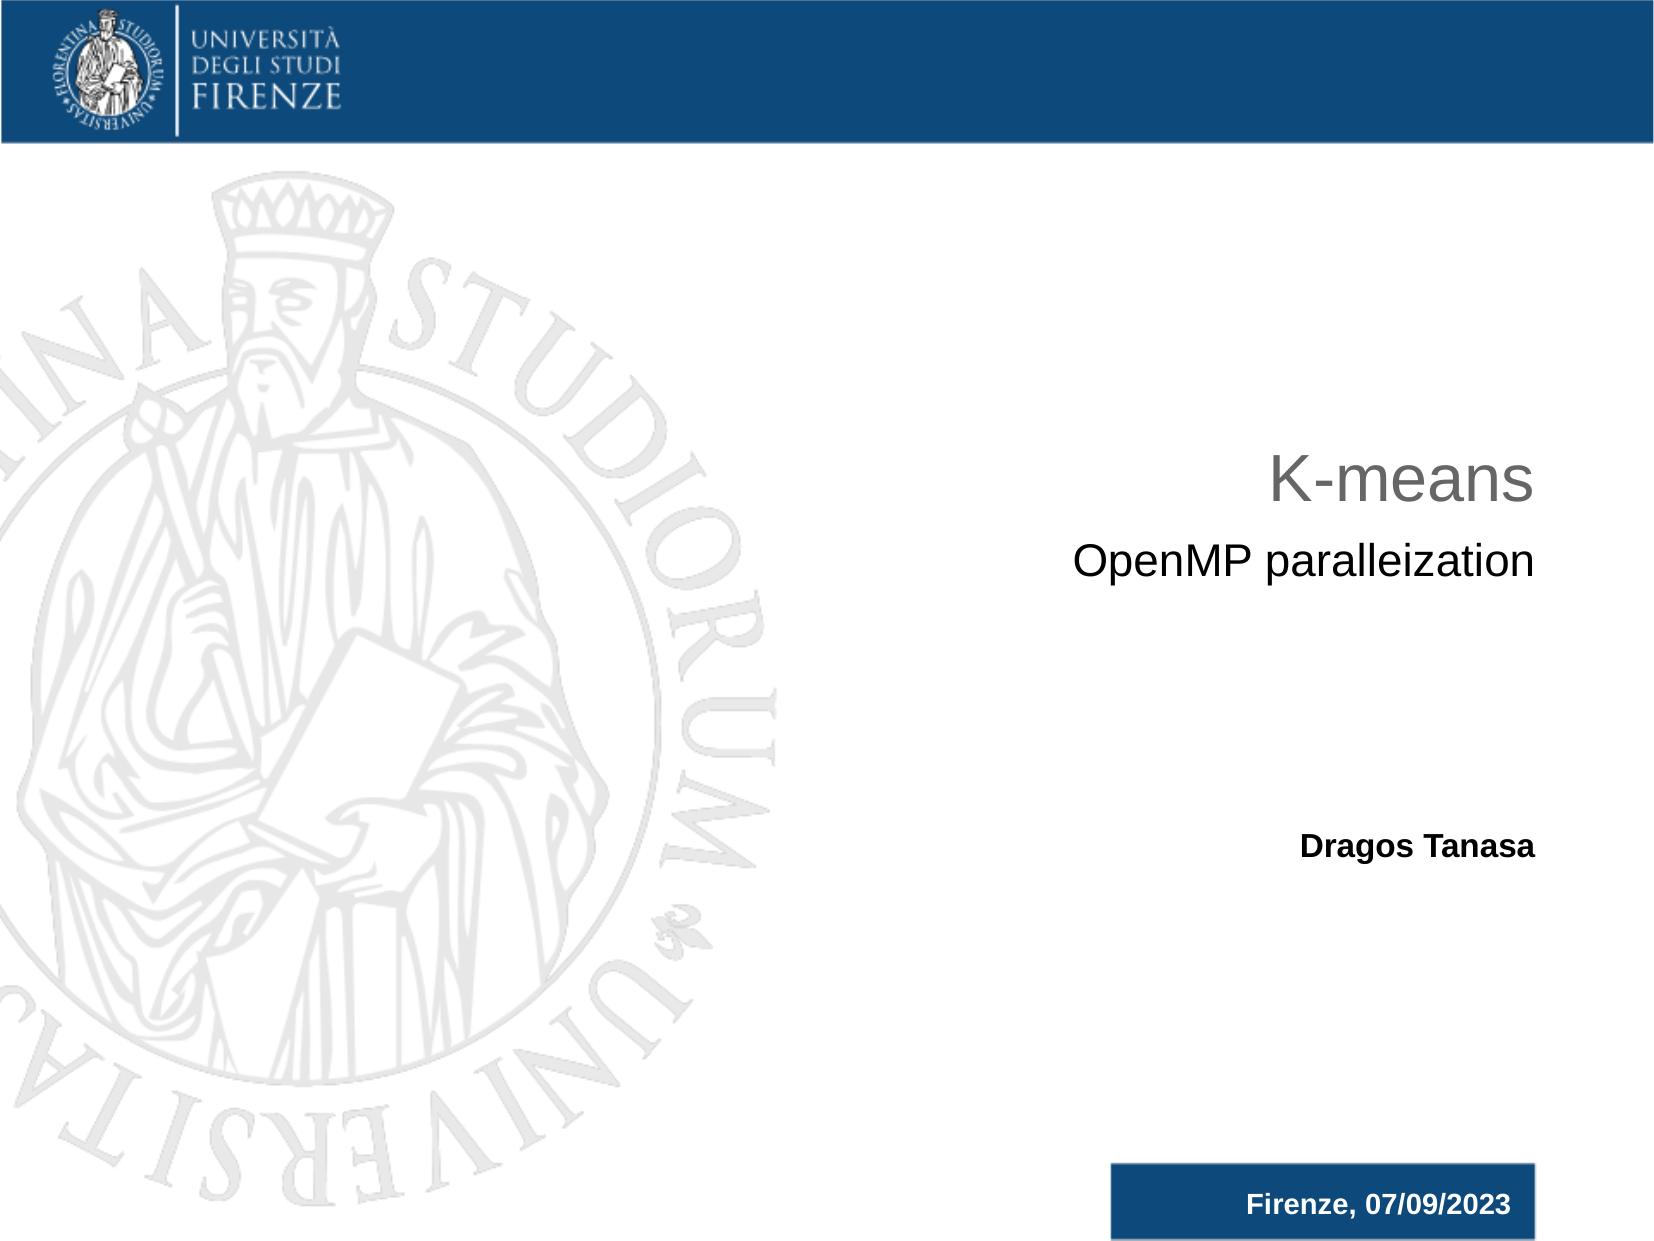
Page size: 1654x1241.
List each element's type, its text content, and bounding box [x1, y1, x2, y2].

picture [0, 0, 1654, 1241]
text_box OpenMP paralleization [673, 535, 1536, 587]
text_box Firenze, 07/09/2023 [649, 1181, 1512, 1229]
subtitle K-means [773, 419, 1536, 535]
text_box Dragos Tanasa [673, 822, 1536, 871]
